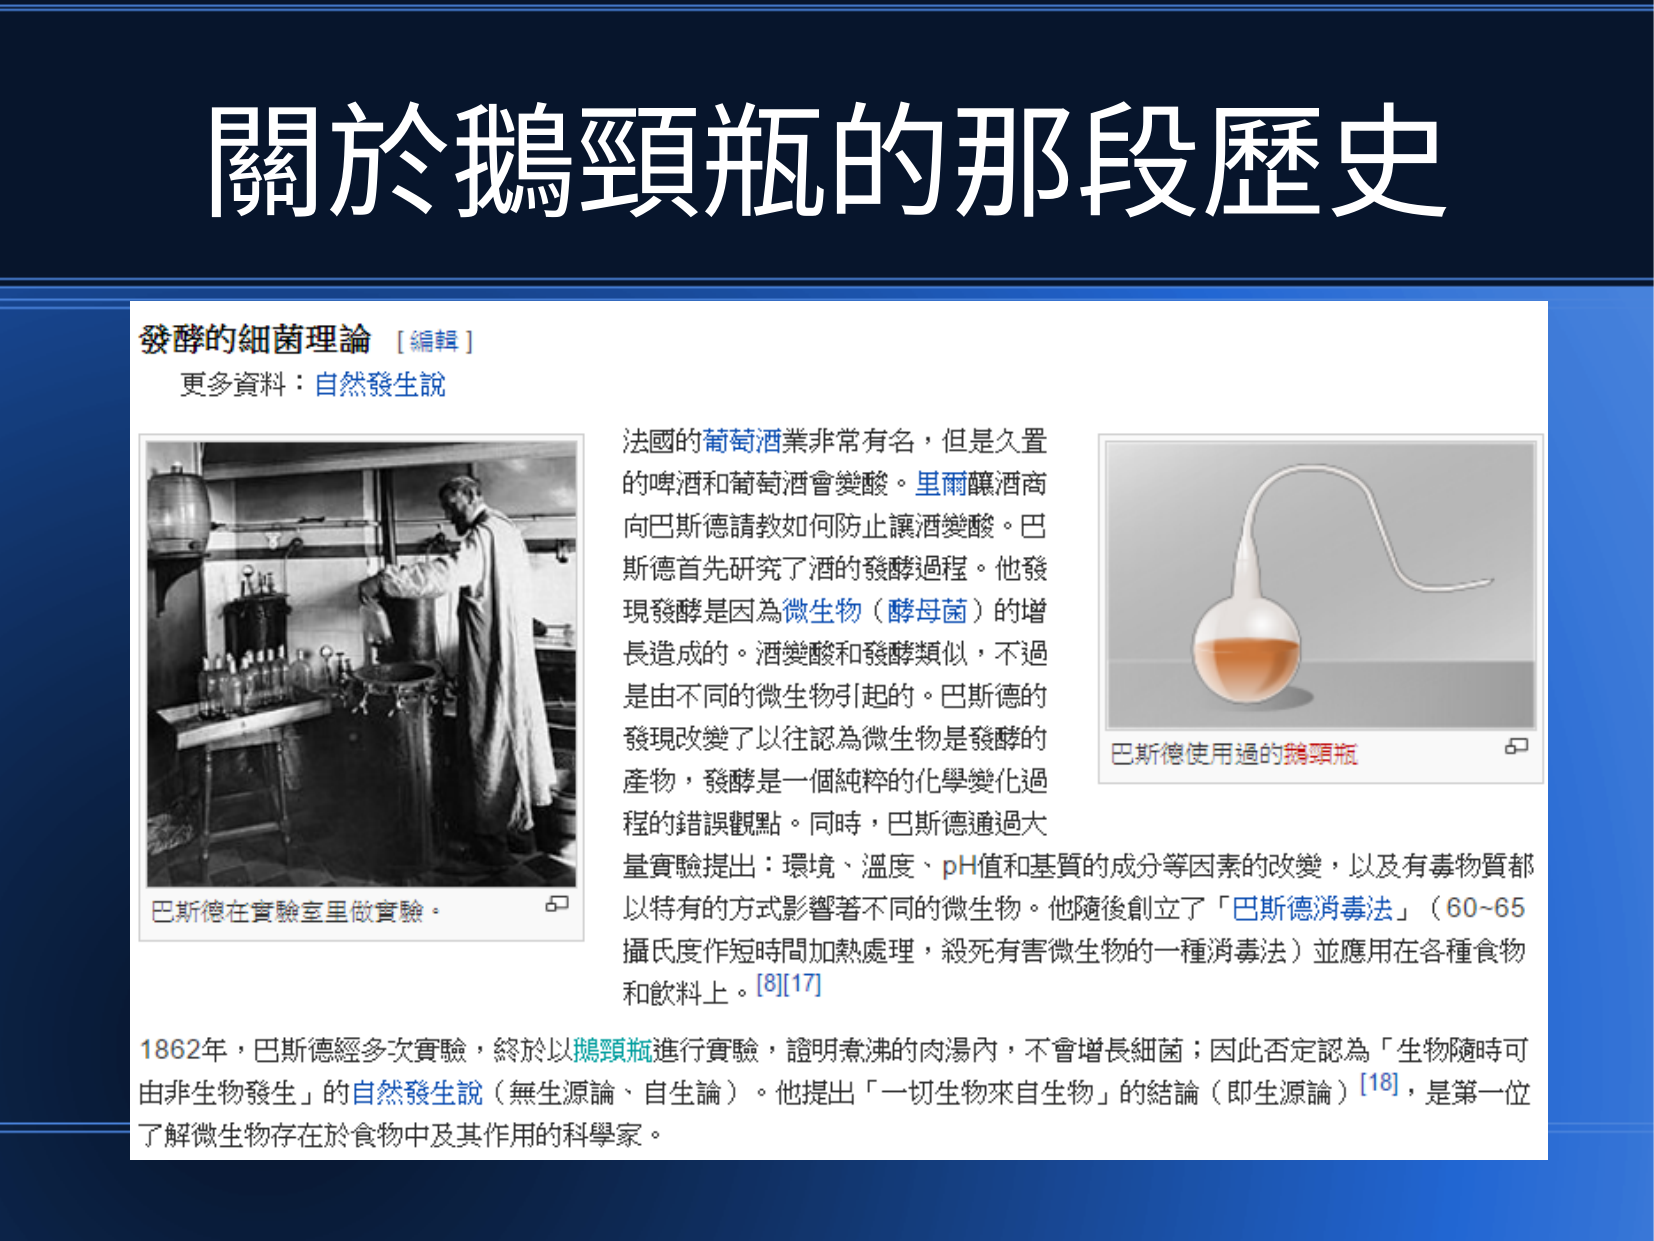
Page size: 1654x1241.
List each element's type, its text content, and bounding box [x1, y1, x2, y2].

title 關於鵝頸瓶的那段歷史 [82, 49, 1571, 257]
picture [0, 0, 1654, 1241]
